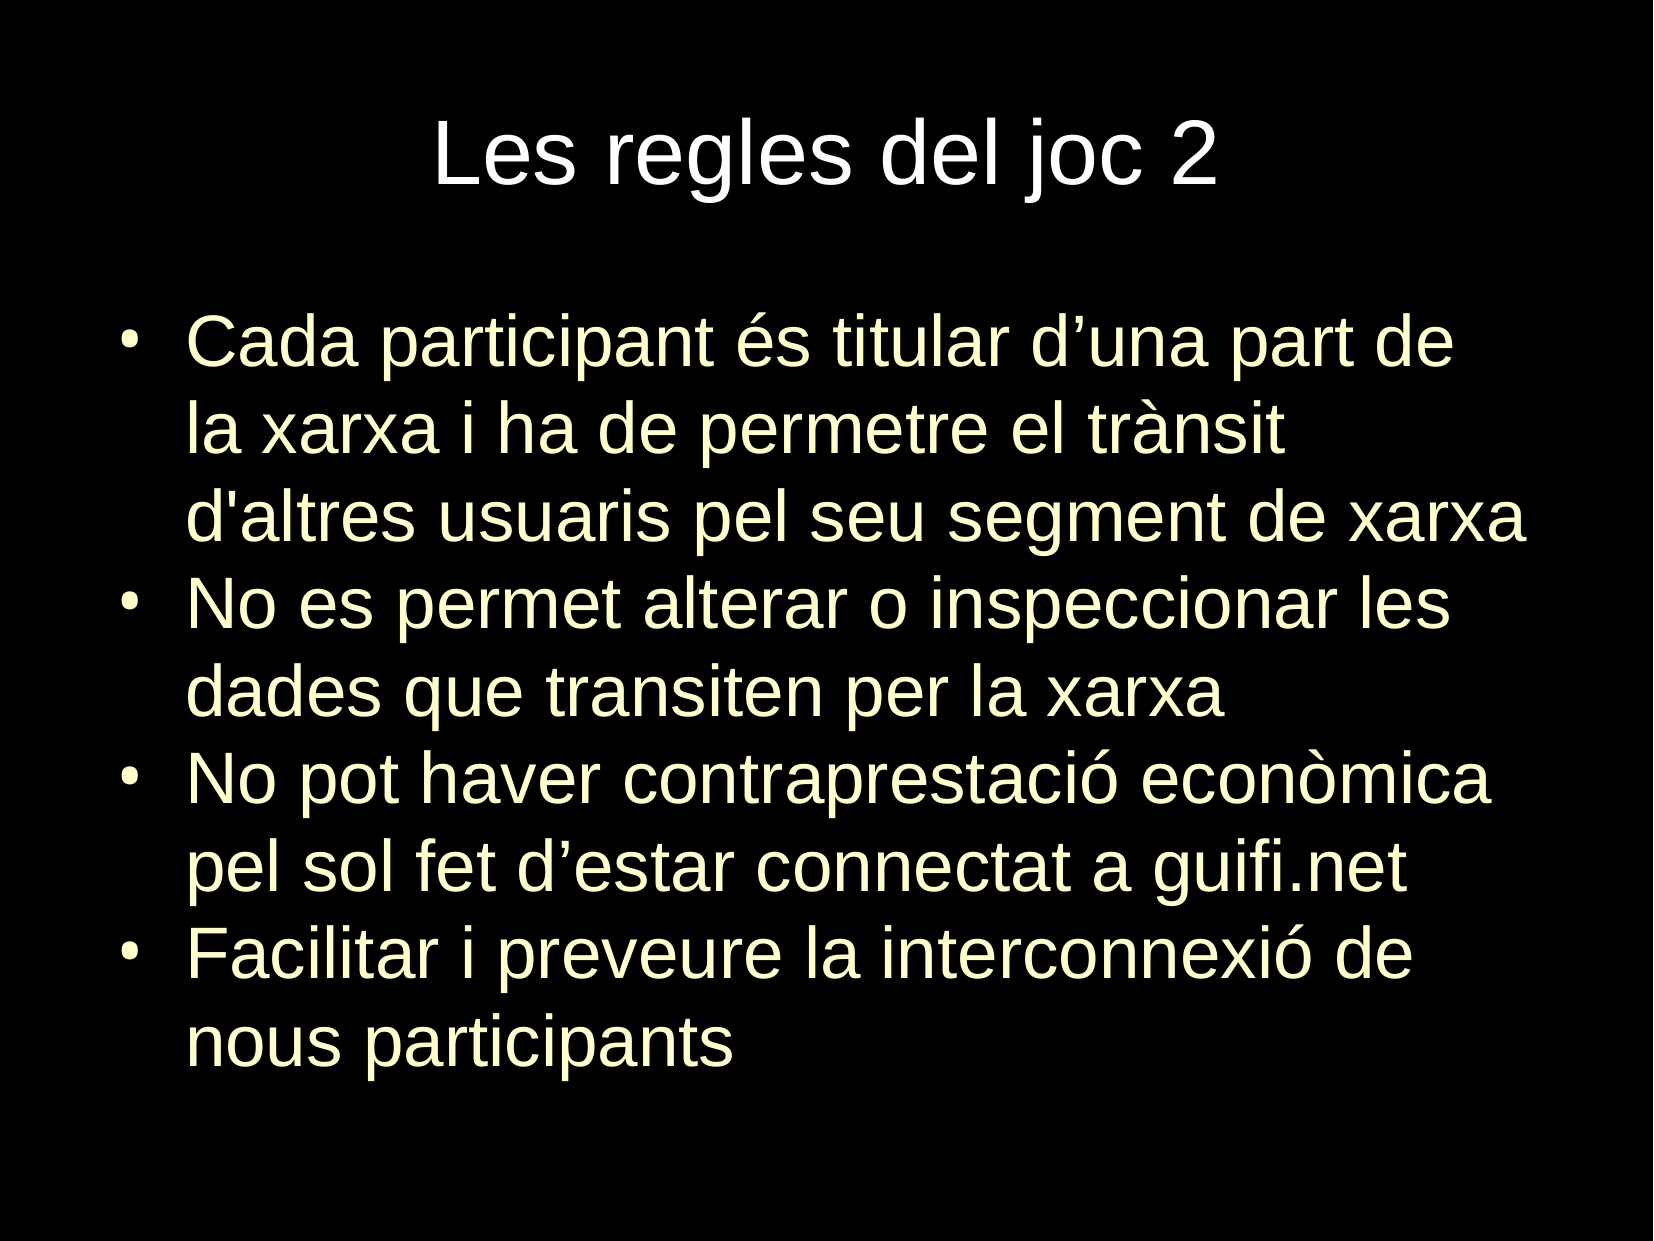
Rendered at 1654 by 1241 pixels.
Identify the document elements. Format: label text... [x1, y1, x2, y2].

title Les regles del joc 2 [82, 49, 1571, 257]
list Cada participant és titular d’una part de la xarxa i ha de permetre el trànsit d'altres usuaris pel seu segment de xarxa No es permet alterar o inspeccionar les dades que transiten per la xarxa No pot haver contraprestació econòmica pel sol fet d’estar connectat a guifi.net Facilitar i preveure la interconnexió de nous participants [92, 285, 1546, 1006]
